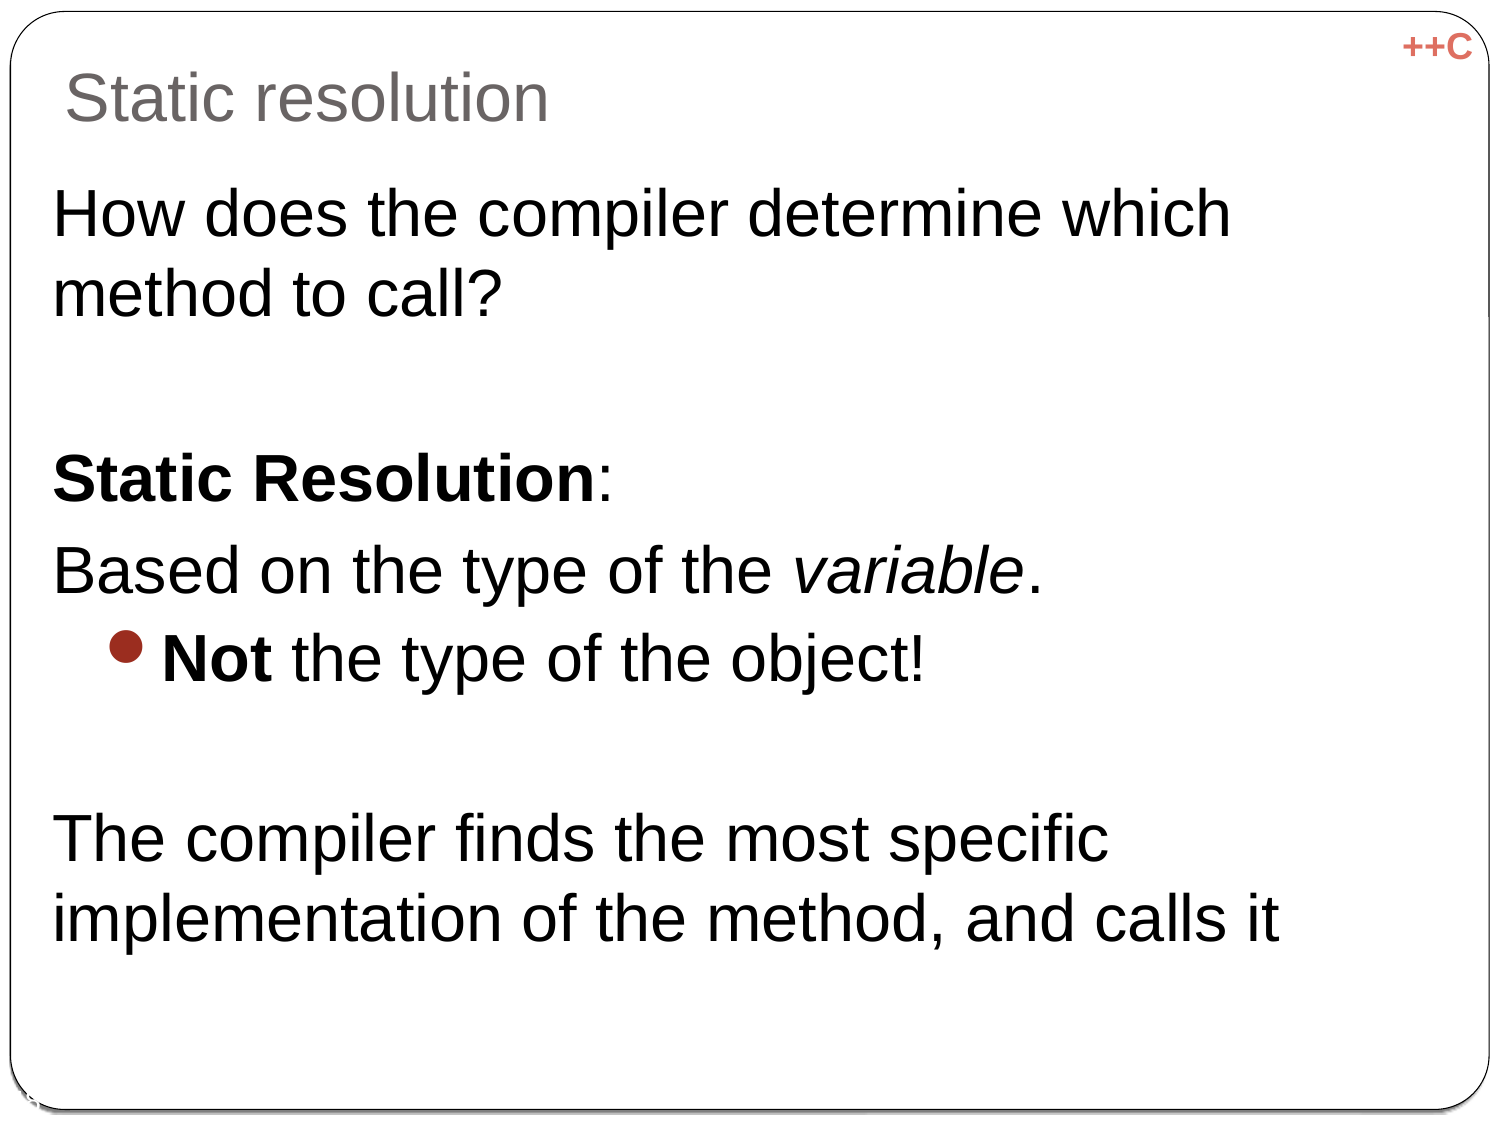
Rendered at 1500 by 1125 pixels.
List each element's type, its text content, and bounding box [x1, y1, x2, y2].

list How does the compiler determine which method to call? Static Resolution: Based on the type of the variable. Not the type of the object! The compiler finds the most specific implementation of the method, and calls it [37, 162, 1463, 1088]
title Static resolution [50, 45, 1450, 150]
slide_number <number> [0, 1074, 50, 1125]
